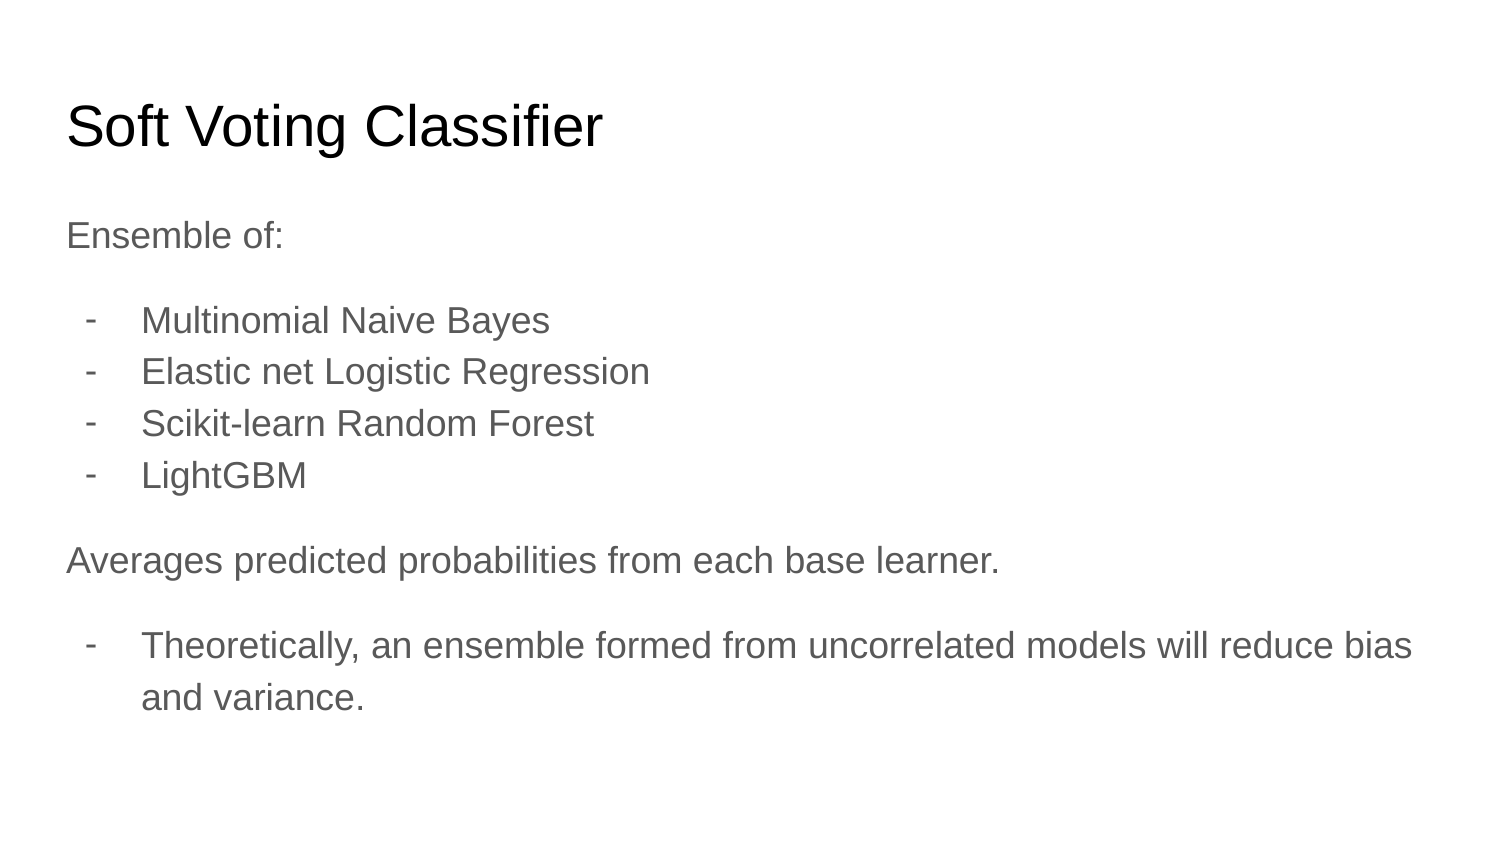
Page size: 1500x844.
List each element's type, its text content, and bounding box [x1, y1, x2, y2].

title Soft Voting Classifier [51, 72, 1449, 167]
list Ensemble of: Multinomial Naive Bayes Elastic net Logistic Regression Scikit-learn Random Forest LightGBM Averages predicted probabilities from each base learner. Theoretically, an ensemble formed from uncorrelated models will reduce bias and variance. [51, 189, 1449, 750]
